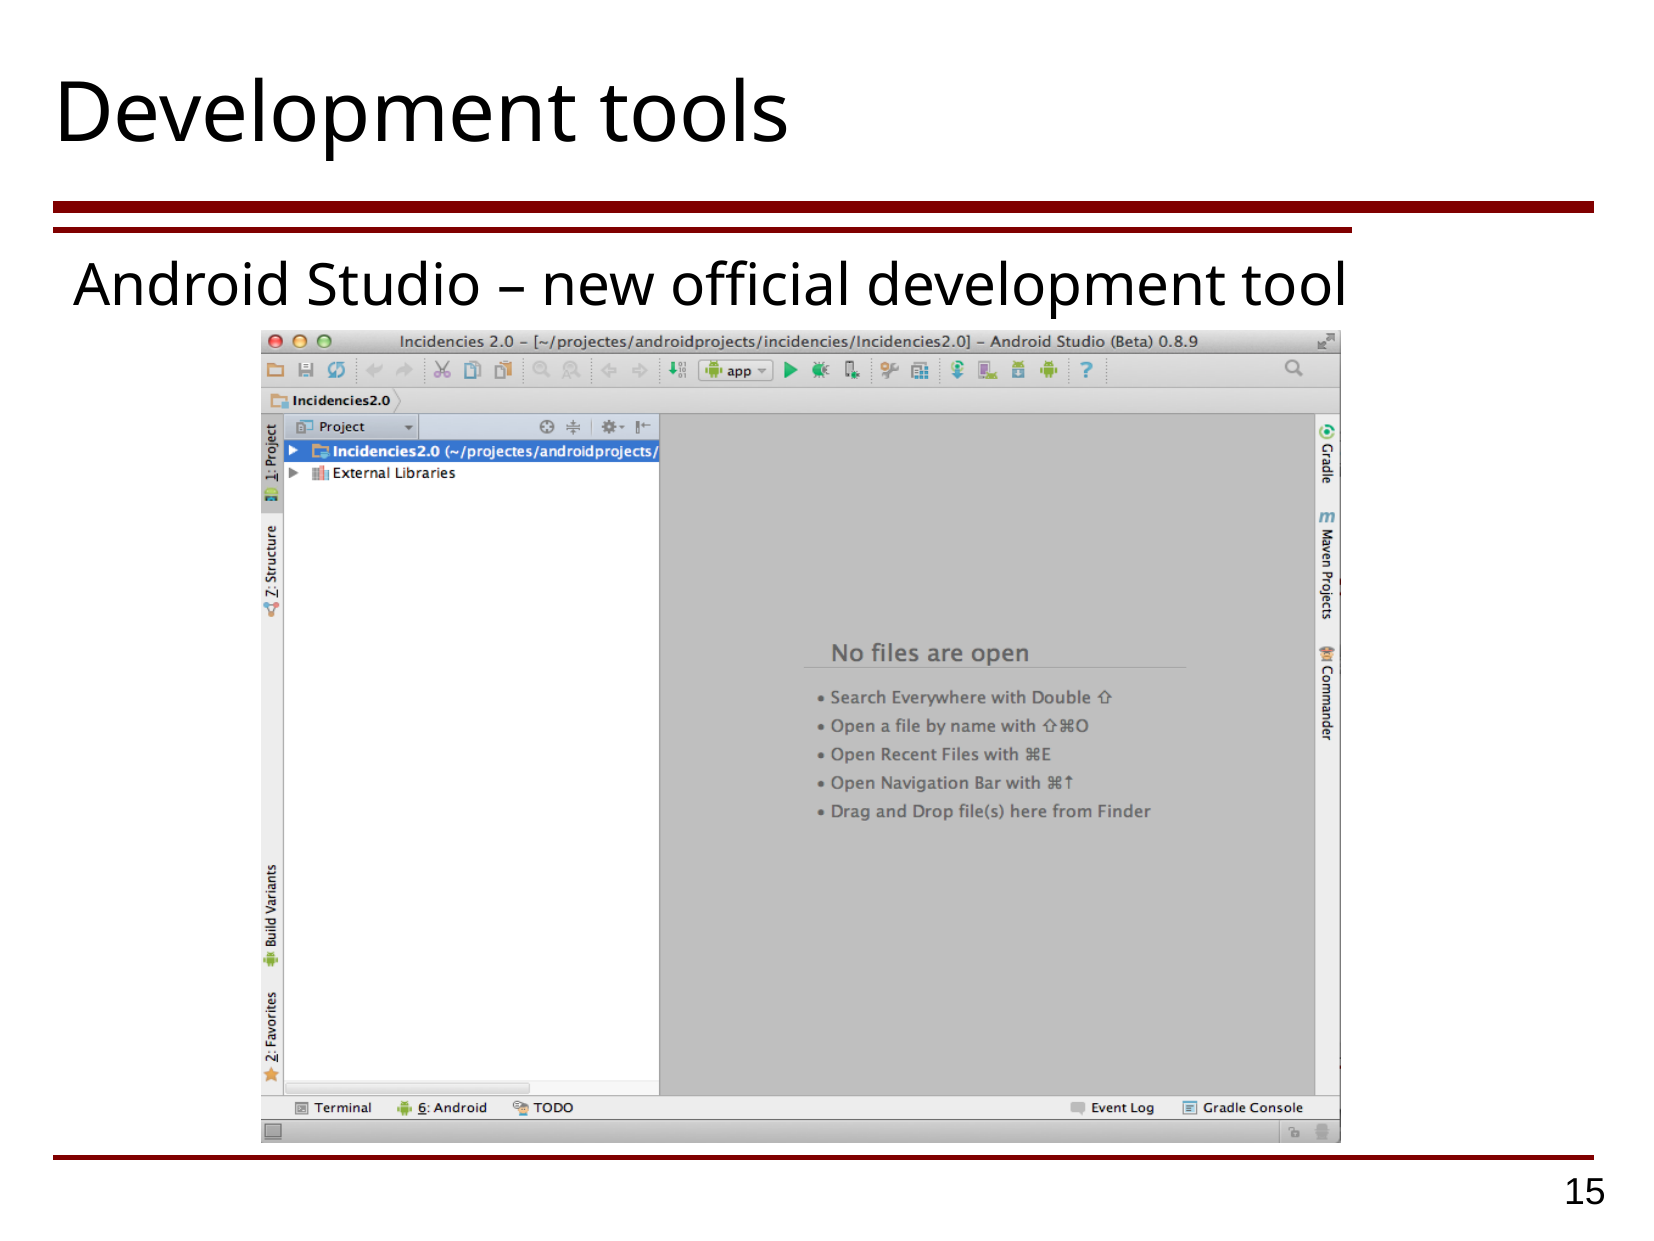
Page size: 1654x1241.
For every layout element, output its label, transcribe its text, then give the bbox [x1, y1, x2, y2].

text_box Android Studio – new official development tool [59, 236, 1446, 330]
text_box <number> [35, 1163, 1654, 1221]
picture [261, 330, 1341, 1143]
subtitle Development tools [53, 48, 1542, 172]
